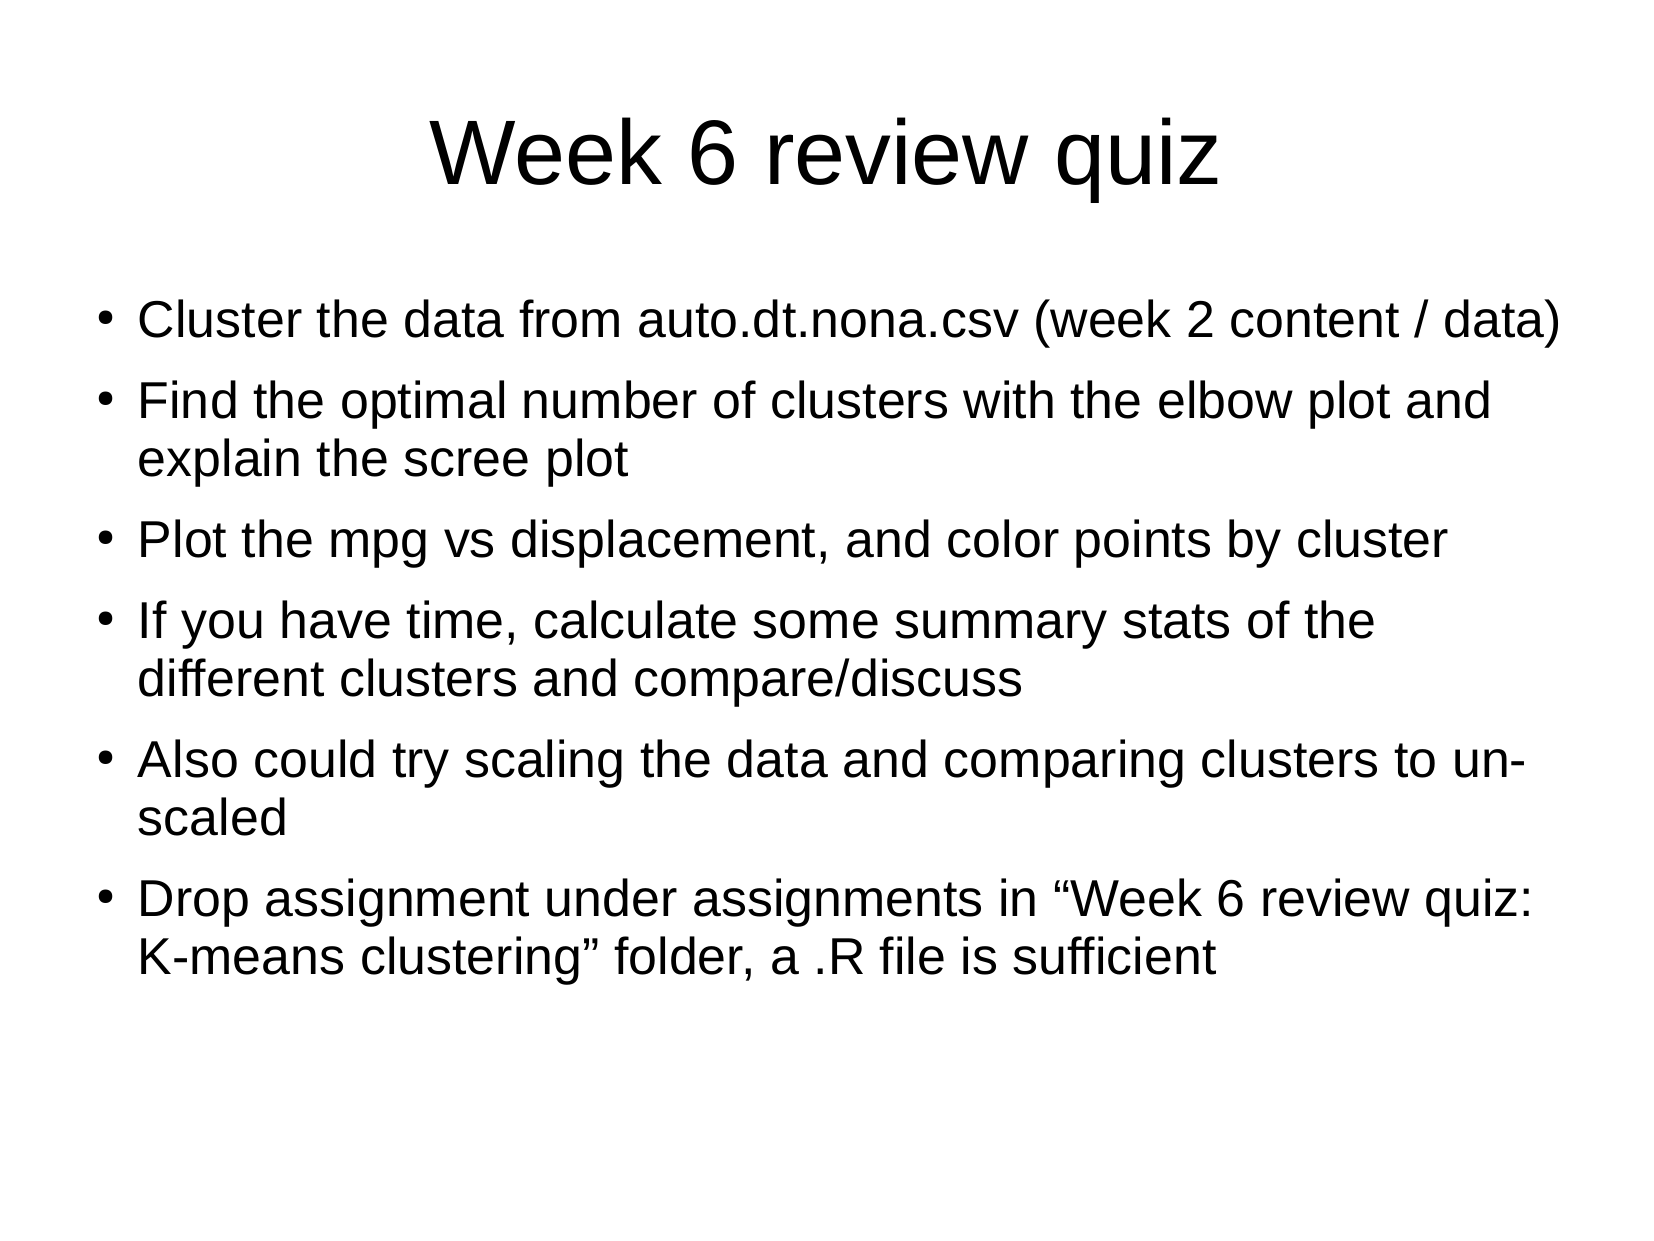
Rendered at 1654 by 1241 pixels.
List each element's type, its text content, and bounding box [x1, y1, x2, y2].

list Cluster the data from auto.dt.nona.csv (week 2 content / data) Find the optimal number of clusters with the elbow plot and explain the scree plot Plot the mpg vs displacement, and color points by cluster If you have time, calculate some summary stats of the different clusters and compare/discuss Also could try scaling the data and comparing clusters to un-scaled Drop assignment under assignments in “Week 6 review quiz: K-means clustering” folder, a .R file is sufficient [82, 290, 1571, 1010]
title Week 6 review quiz [82, 49, 1571, 257]
